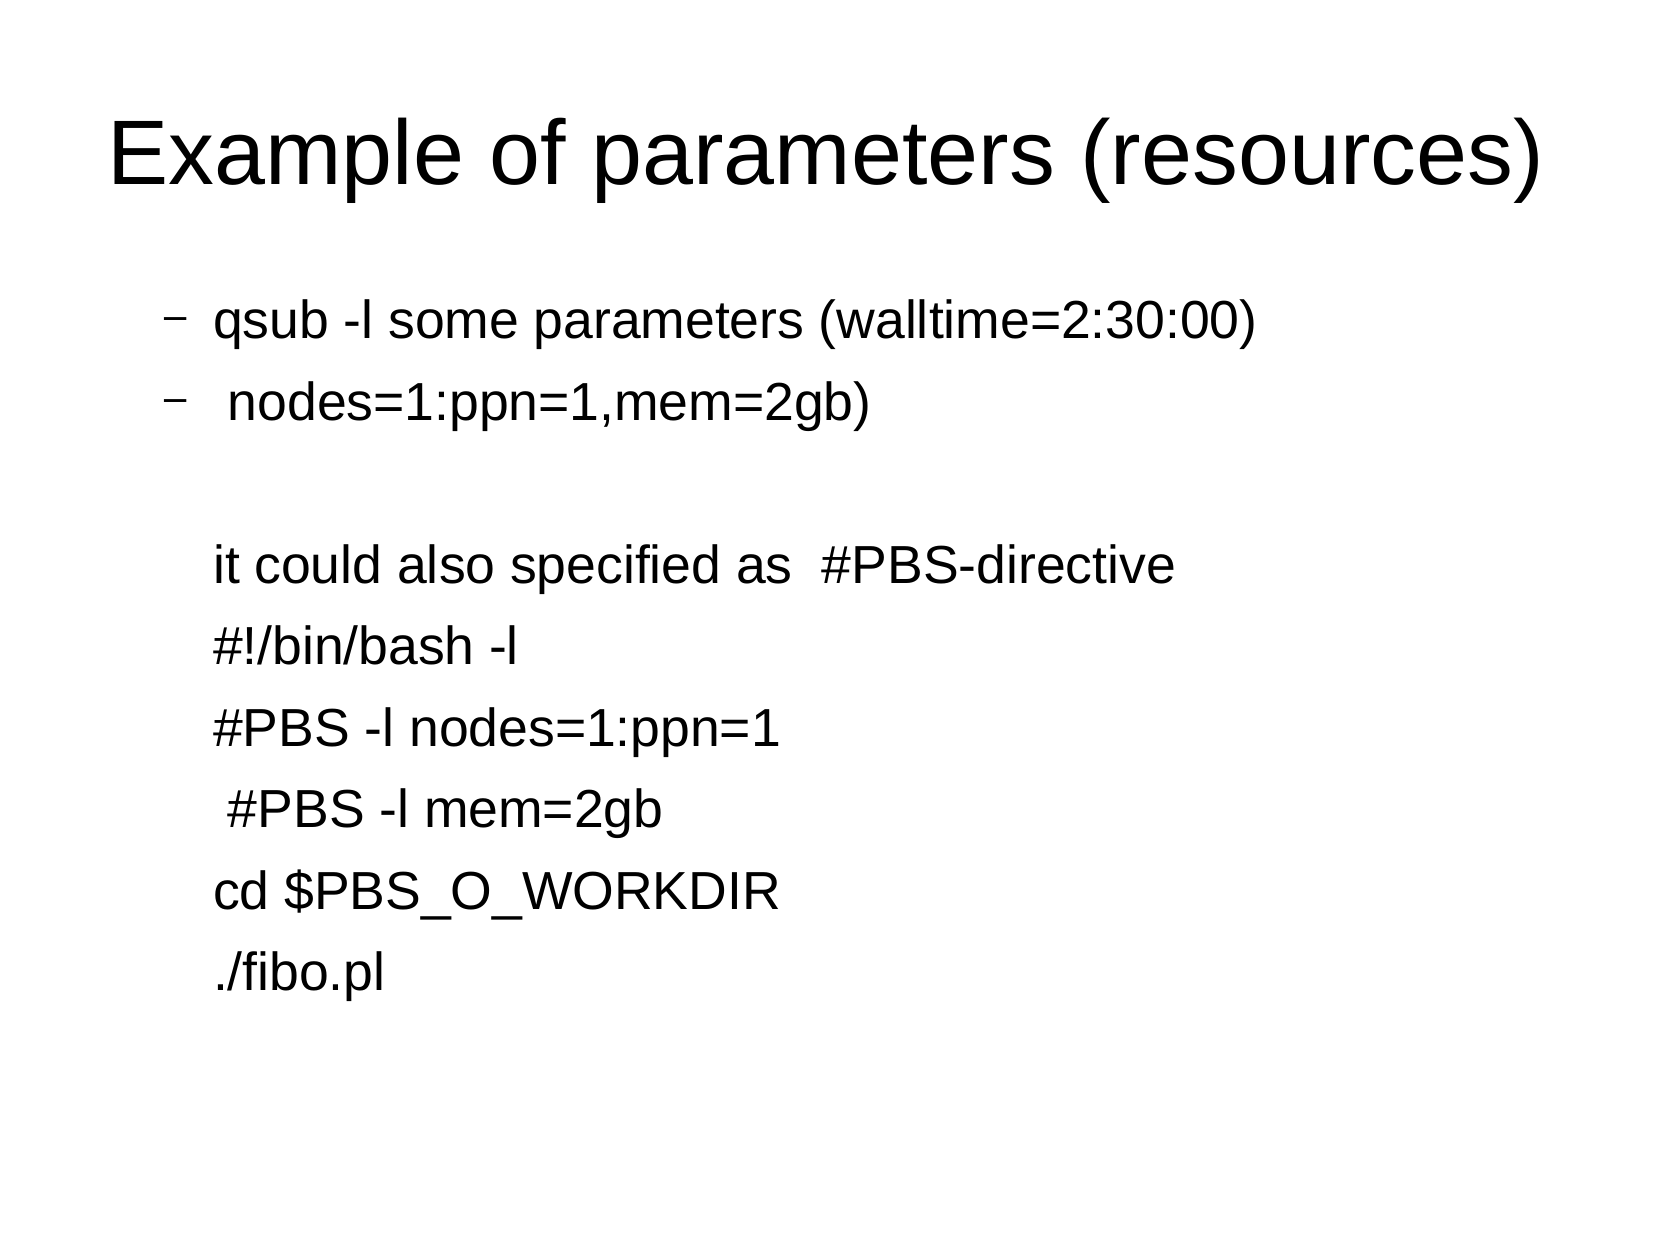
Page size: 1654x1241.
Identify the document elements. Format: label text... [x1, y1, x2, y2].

title Example of parameters (resources) [82, 49, 1571, 257]
list qsub -l some parameters (walltime=2:30:00) nodes=1:ppn=1,mem=2gb) it could also specified as #PBS-directive #!/bin/bash -l #PBS -l nodes=1:ppn=1 #PBS -l mem=2gb cd $PBS_O_WORKDIR ./fibo.pl [82, 290, 1571, 1010]
